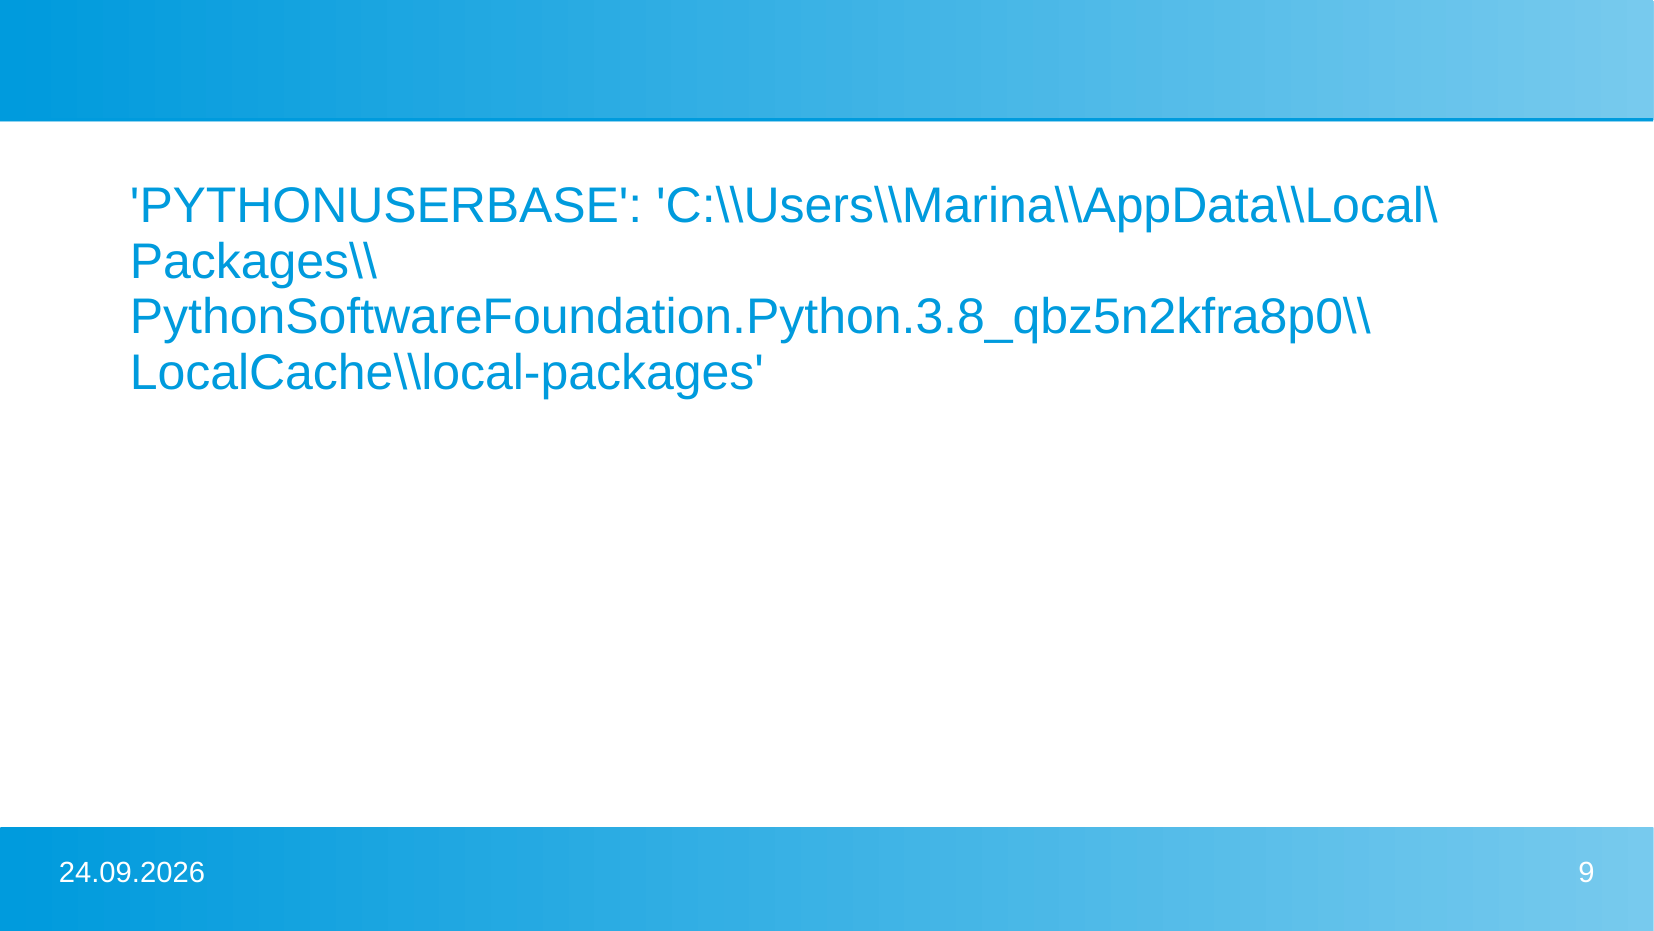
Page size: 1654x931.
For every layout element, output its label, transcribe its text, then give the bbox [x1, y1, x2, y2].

list 'PYTHONUSERBASE': 'C:\\Users\\Marina\\AppData\\Local\Packages\\PythonSoftwareFoundation.Python.3.8_qbz5n2kfra8p0\\LocalCache\\local-packages' [59, 177, 1595, 768]
